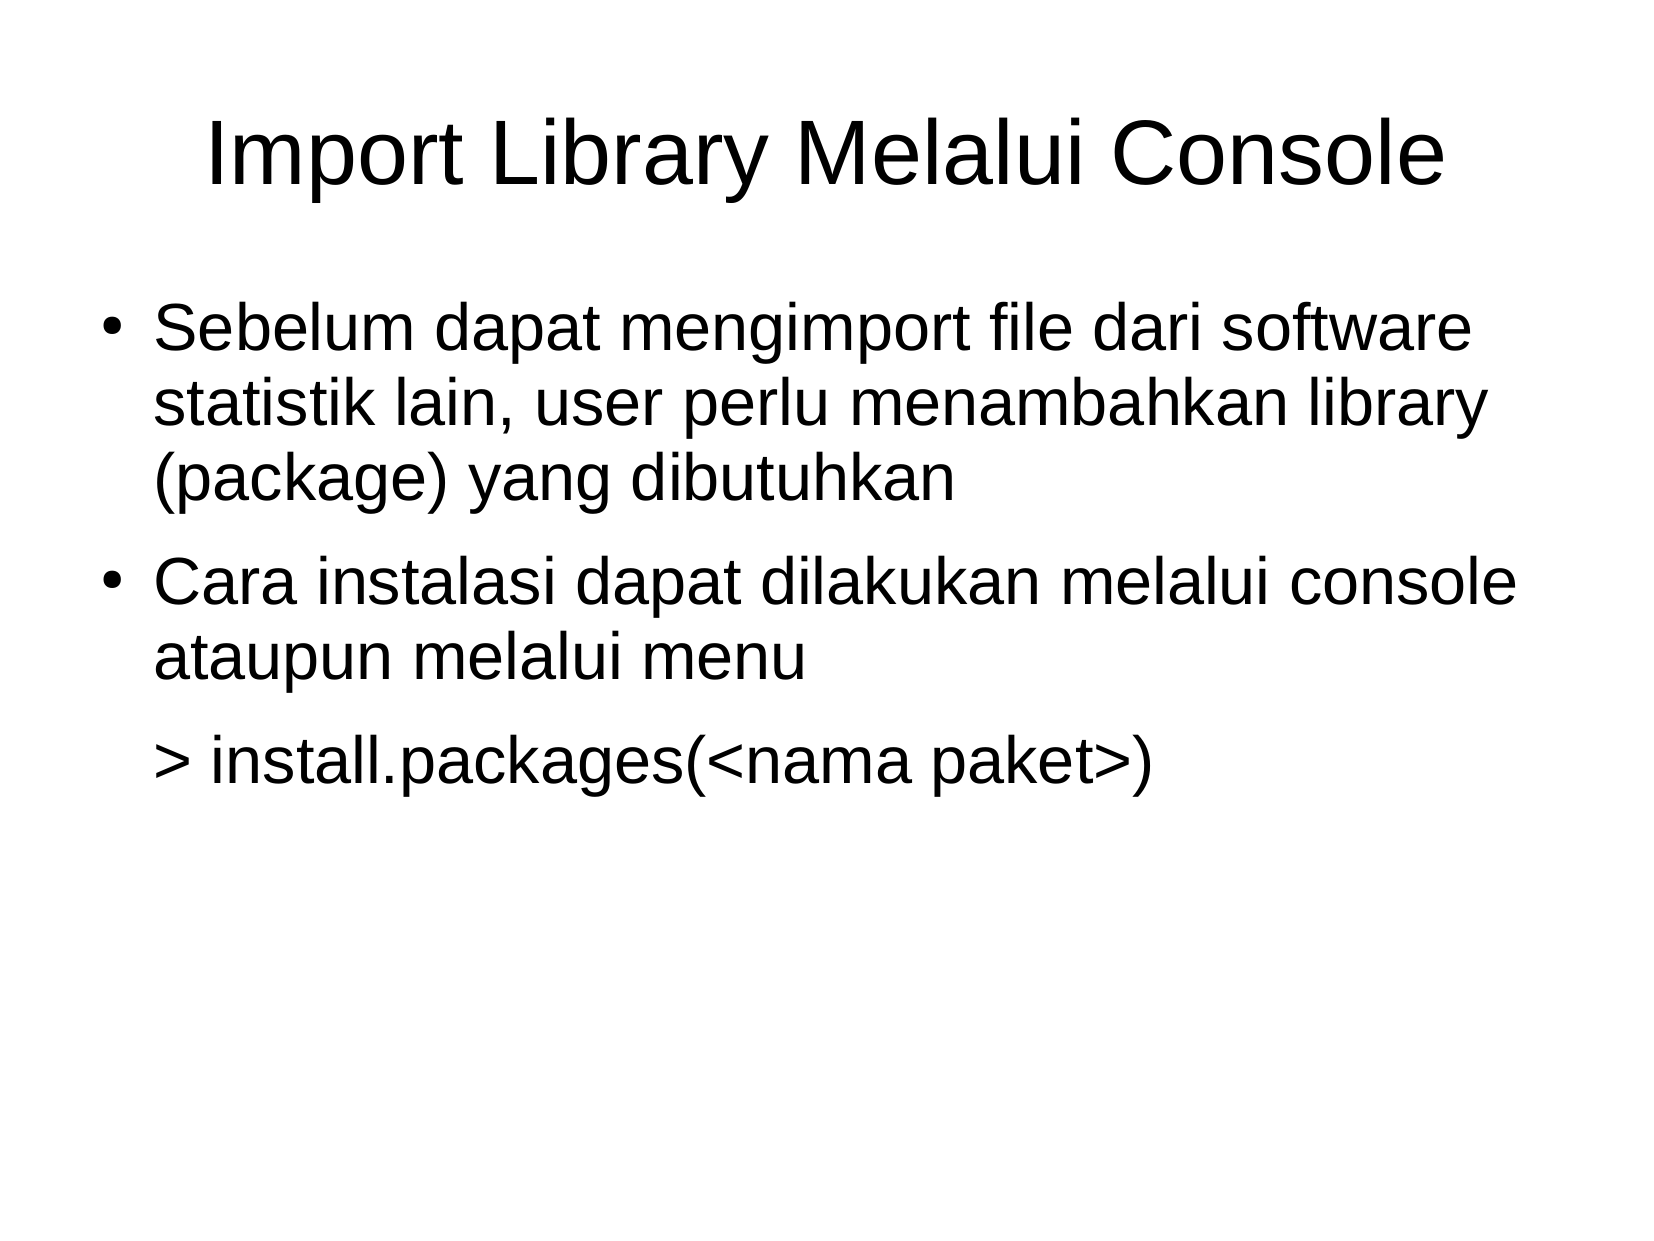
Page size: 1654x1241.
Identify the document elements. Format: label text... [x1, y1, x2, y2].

list Sebelum dapat mengimport file dari software statistik lain, user perlu menambahkan library (package) yang dibutuhkan Cara instalasi dapat dilakukan melalui console ataupun melalui menu > install.packages(<nama paket>) [82, 290, 1571, 1010]
title Import Library Melalui Console [82, 49, 1571, 257]
